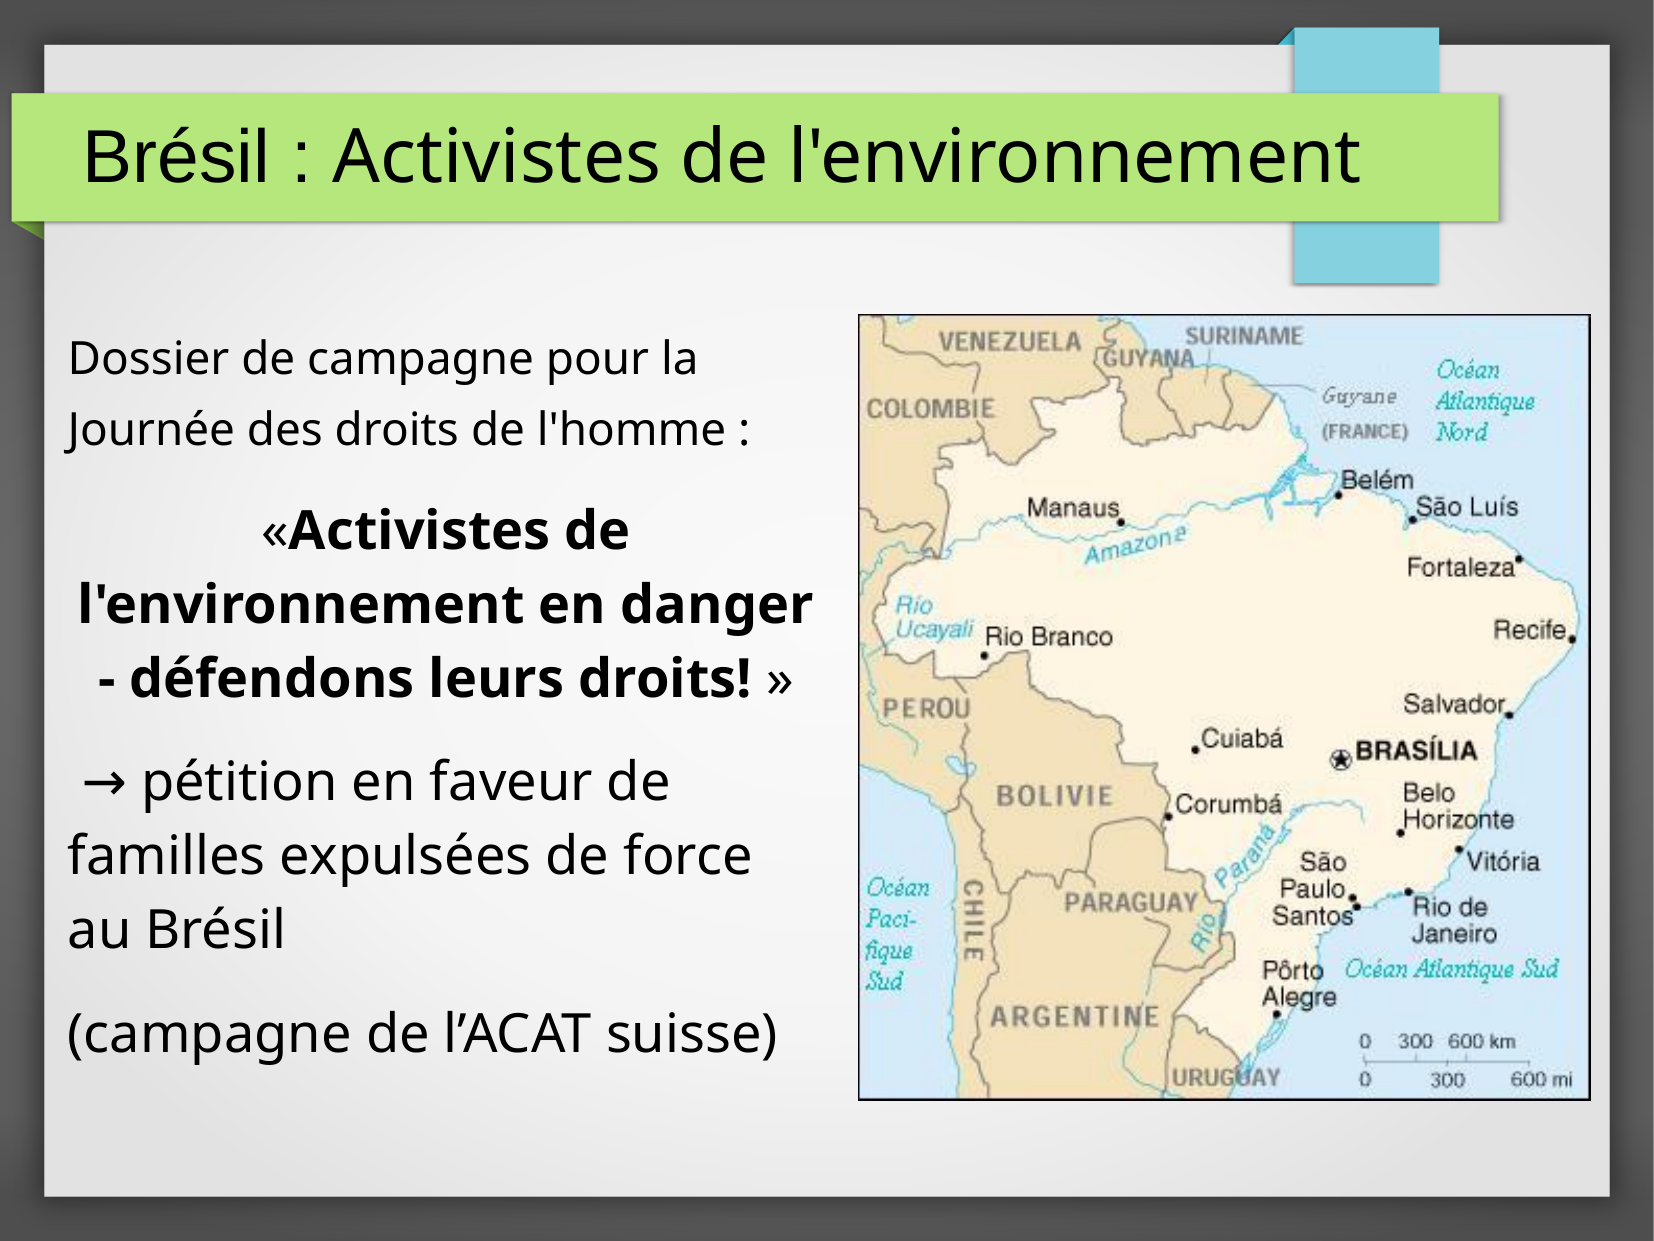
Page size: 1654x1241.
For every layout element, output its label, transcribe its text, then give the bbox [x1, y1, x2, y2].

title Brésil : Activistes de l'environnement [82, 66, 1486, 241]
picture [0, 0, 1654, 1241]
list Dossier de campagne pour la Journée des droits de l'homme : «Activistes de l'environnement en danger - défendons leurs droits! » → pétition en faveur de familles expulsées de force au Brésil (campagne de l’ACAT suisse) [67, 325, 826, 1171]
